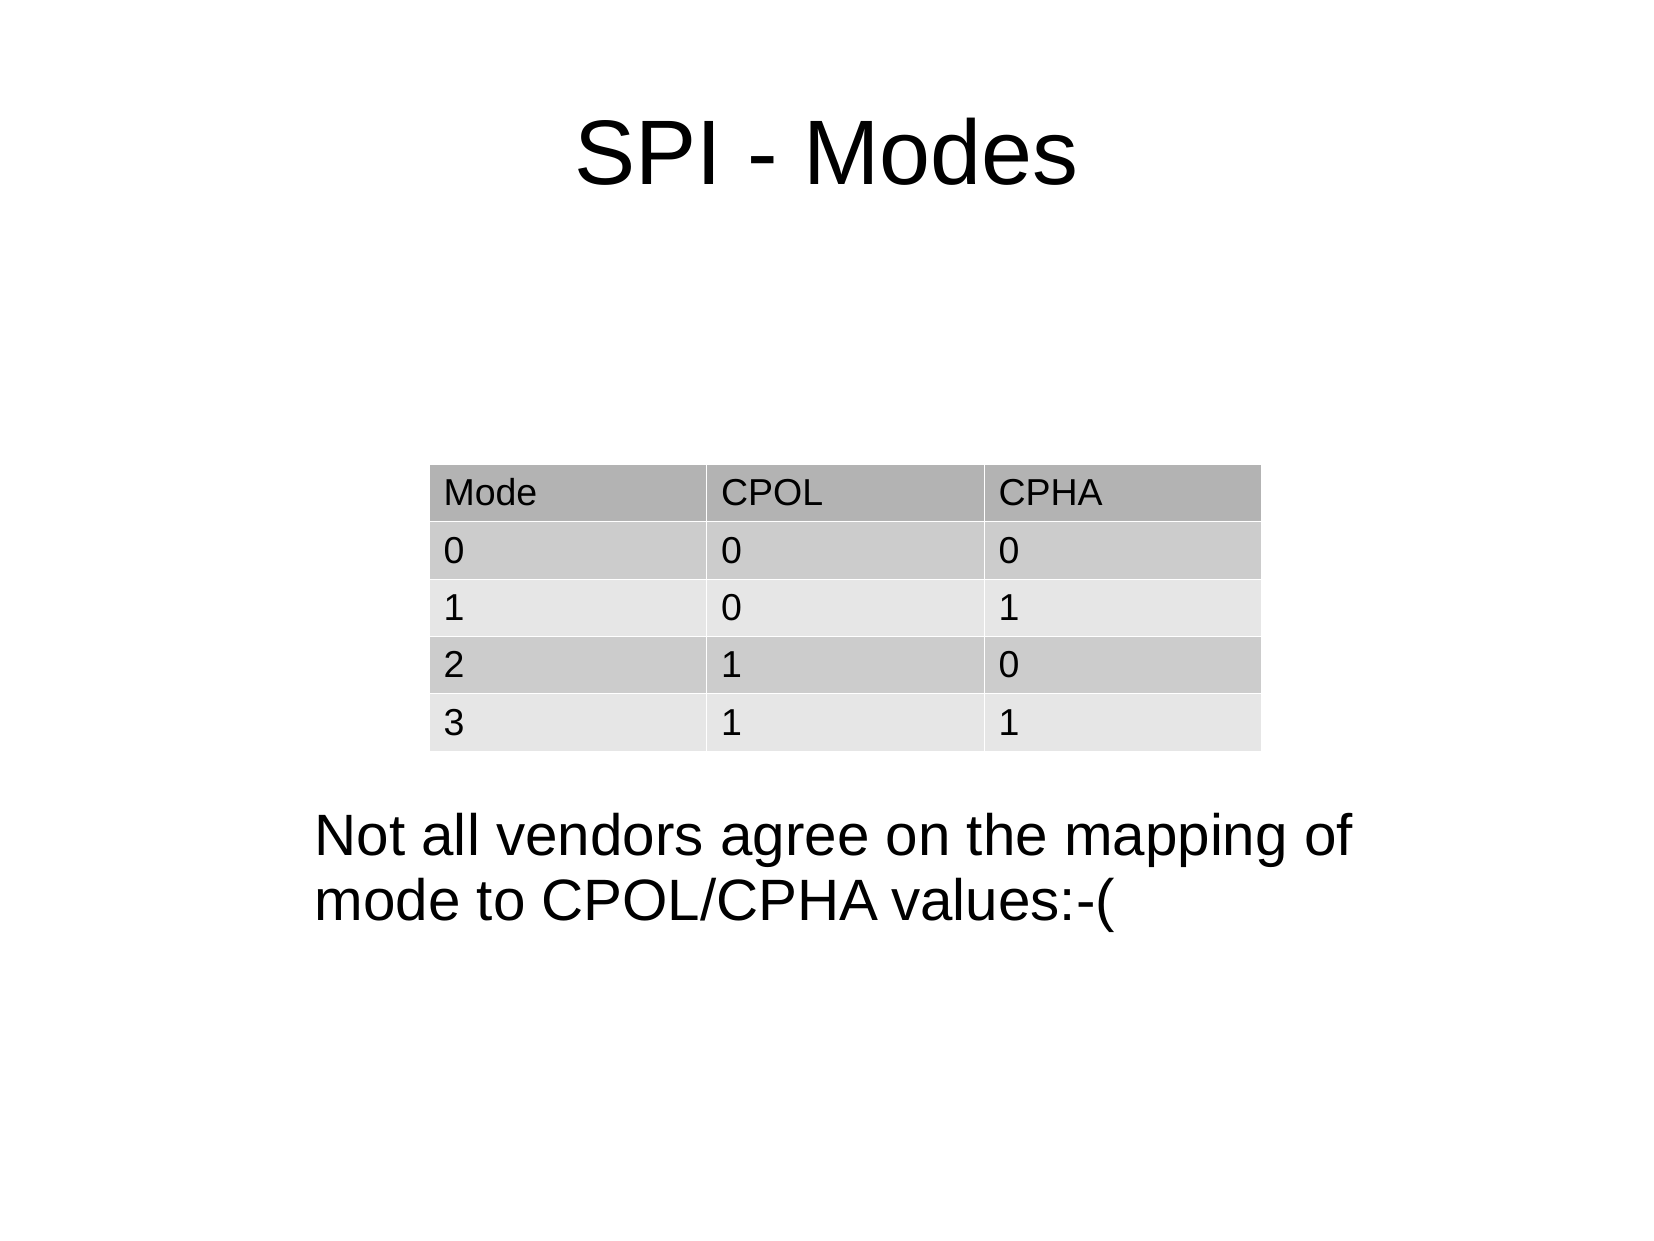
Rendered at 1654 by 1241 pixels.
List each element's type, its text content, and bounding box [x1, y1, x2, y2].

table_header CPOL [707, 465, 984, 521]
table_cell 0 [430, 522, 706, 579]
table_header CPHA [985, 465, 1261, 521]
table_cell 1 [430, 580, 706, 636]
table_cell 1 [985, 694, 1261, 751]
table_cell 3 [430, 694, 706, 751]
table_cell 2 [430, 637, 706, 693]
table_header Mode [430, 465, 706, 521]
table_cell 1 [985, 580, 1261, 636]
table_cell 0 [707, 580, 984, 636]
table_cell 0 [985, 522, 1261, 579]
table_cell 1 [707, 637, 984, 693]
text_box Not all vendors agree on the mapping of mode to CPOL/CPHA values:-( [300, 795, 1381, 1081]
table_cell 0 [985, 637, 1261, 693]
title SPI - Modes [82, 49, 1571, 257]
table_cell 1 [707, 694, 984, 751]
table_cell 0 [707, 522, 984, 579]
